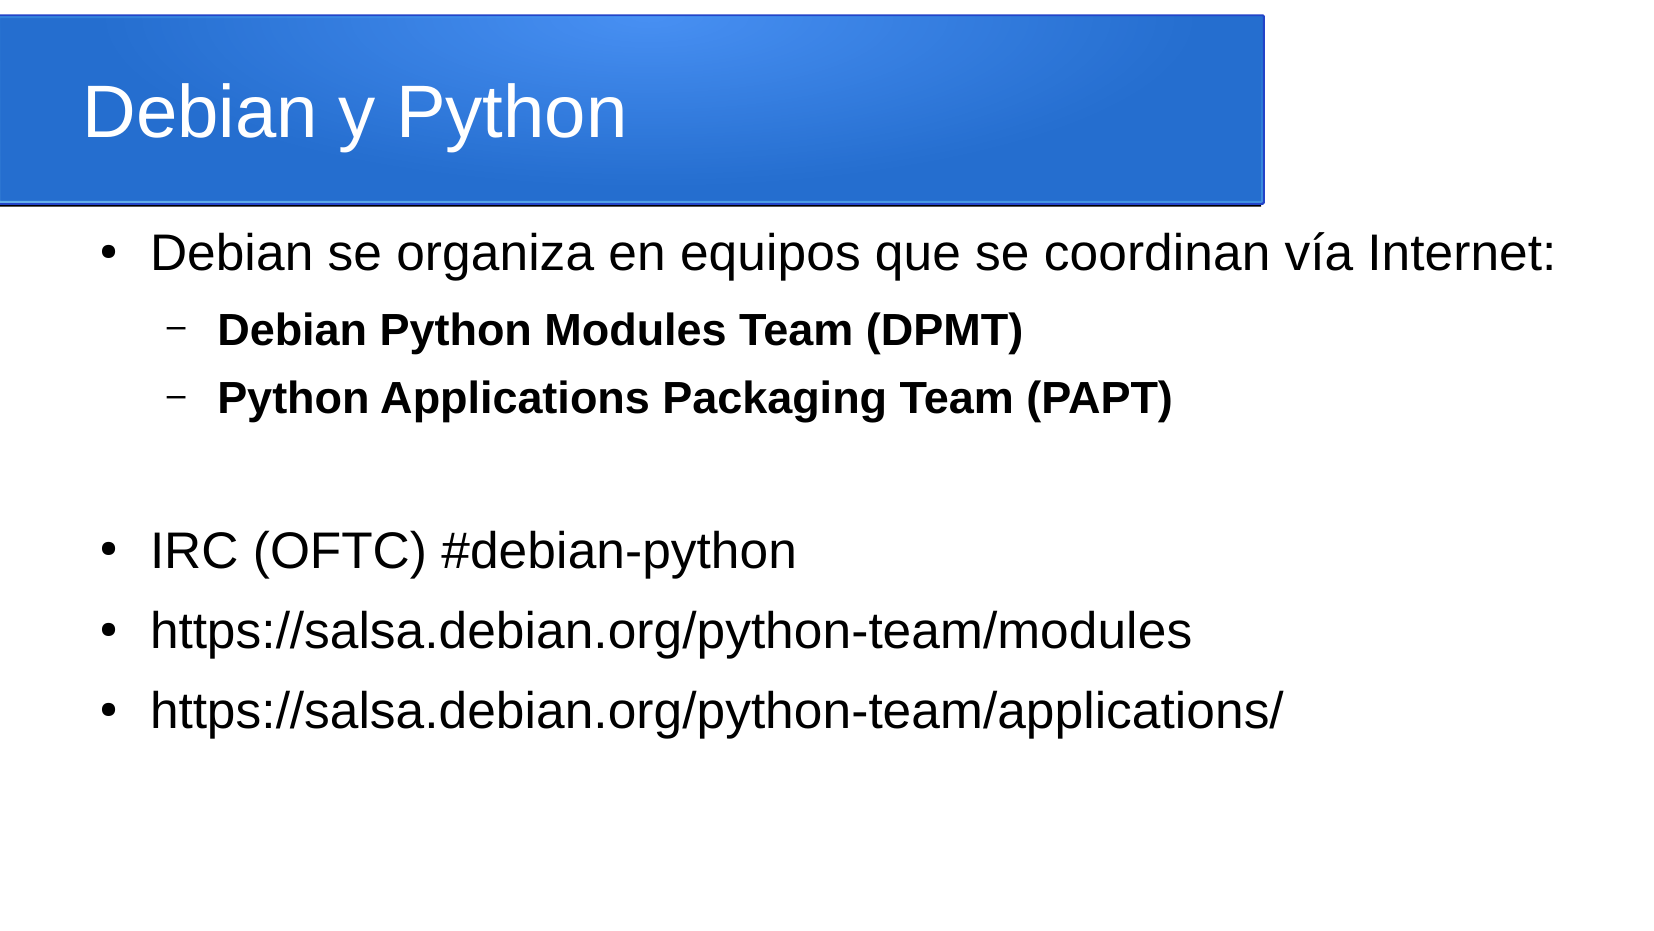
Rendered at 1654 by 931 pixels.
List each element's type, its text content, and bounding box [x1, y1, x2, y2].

list Debian se organiza en equipos que se coordinan vía Internet: Debian Python Modules Team (DPMT) Python Applications Packaging Team (PAPT) IRC (OFTC) #debian-python https://salsa.debian.org/python-team/modules https://salsa.debian.org/python-team/applications/ [82, 224, 1571, 764]
title Debian y Python [82, 35, 1235, 189]
